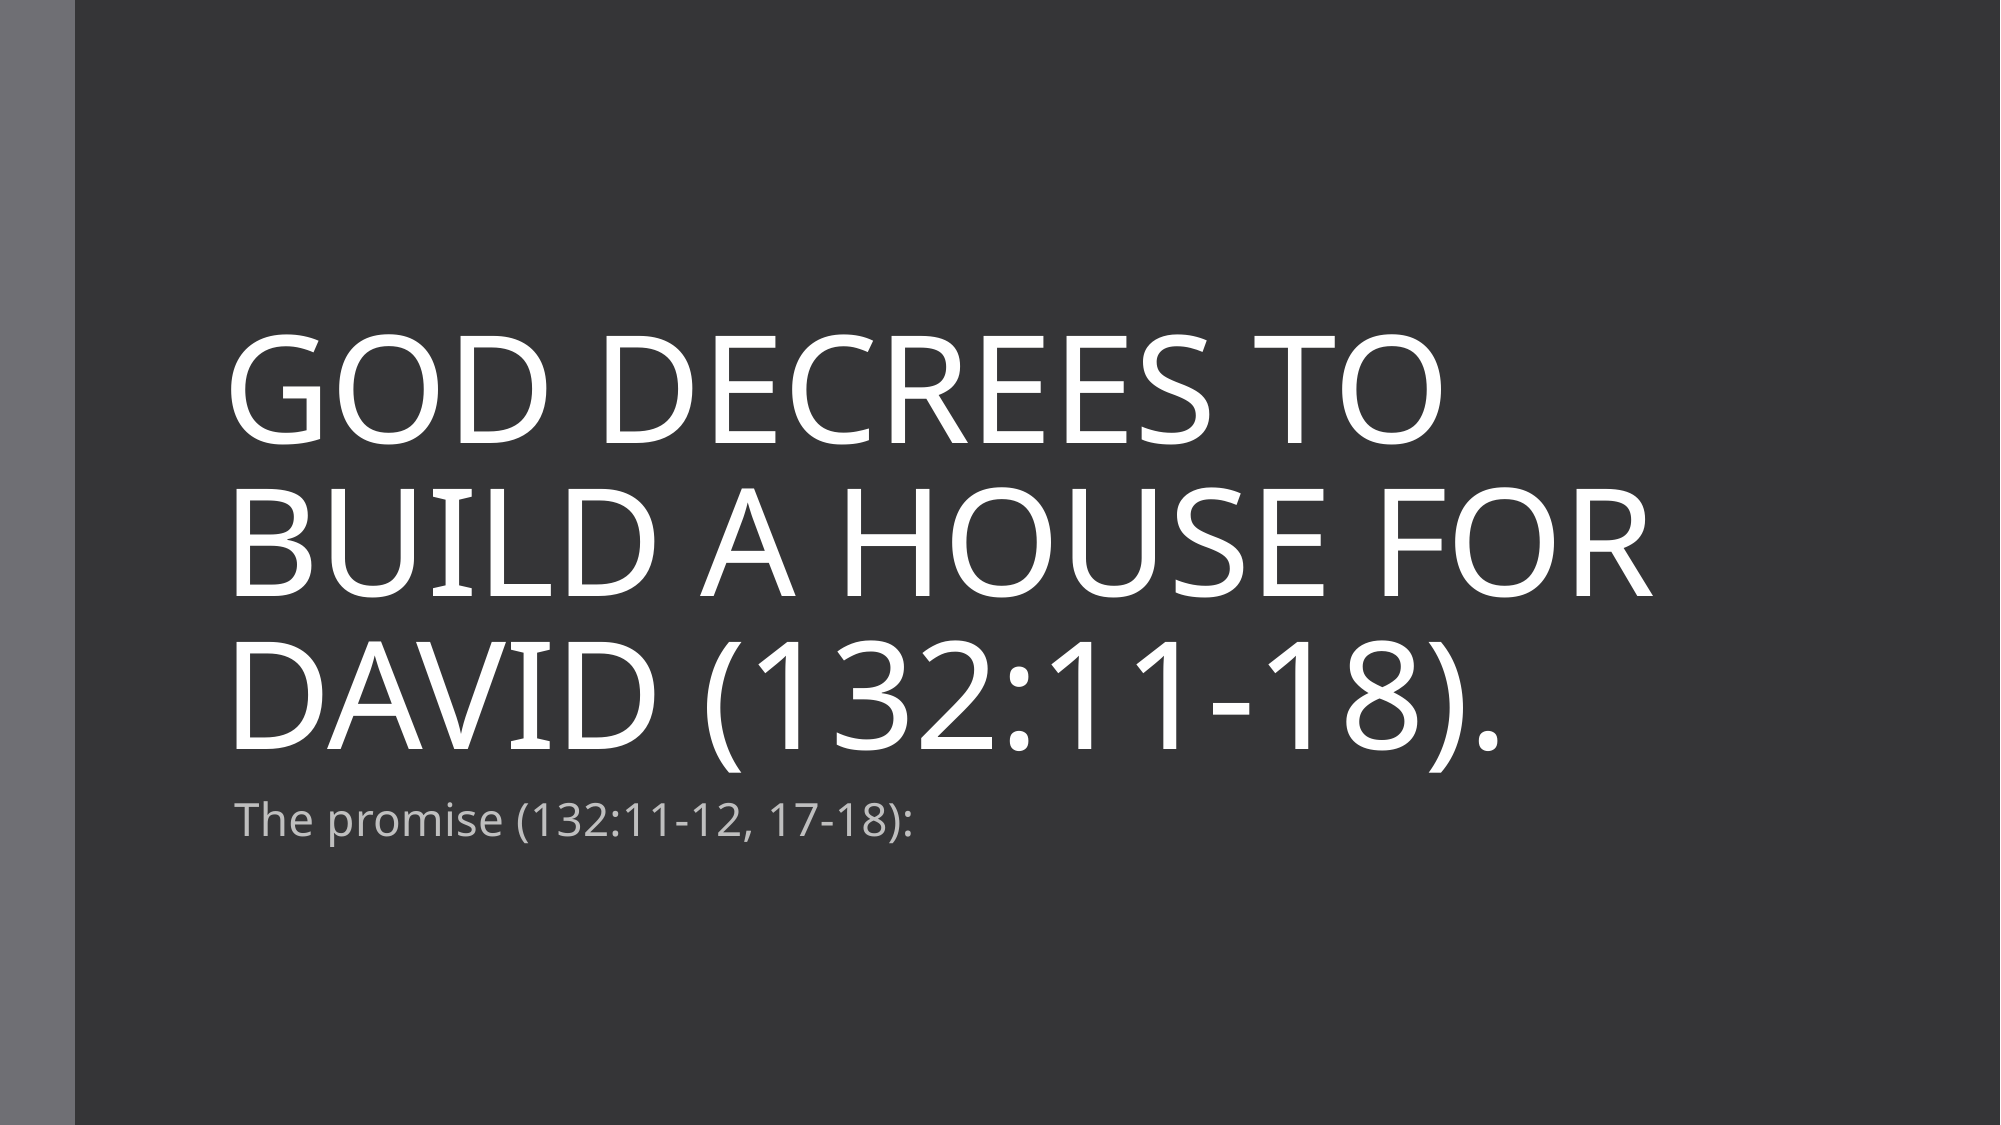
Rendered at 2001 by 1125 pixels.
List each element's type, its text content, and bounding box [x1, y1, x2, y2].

title GOD DECREES TO BUILD A HOUSE FOR DAVID (132:11-18). [206, 124, 1752, 787]
subtitle The promise (132:11-12, 17-18): [206, 787, 1752, 1066]
